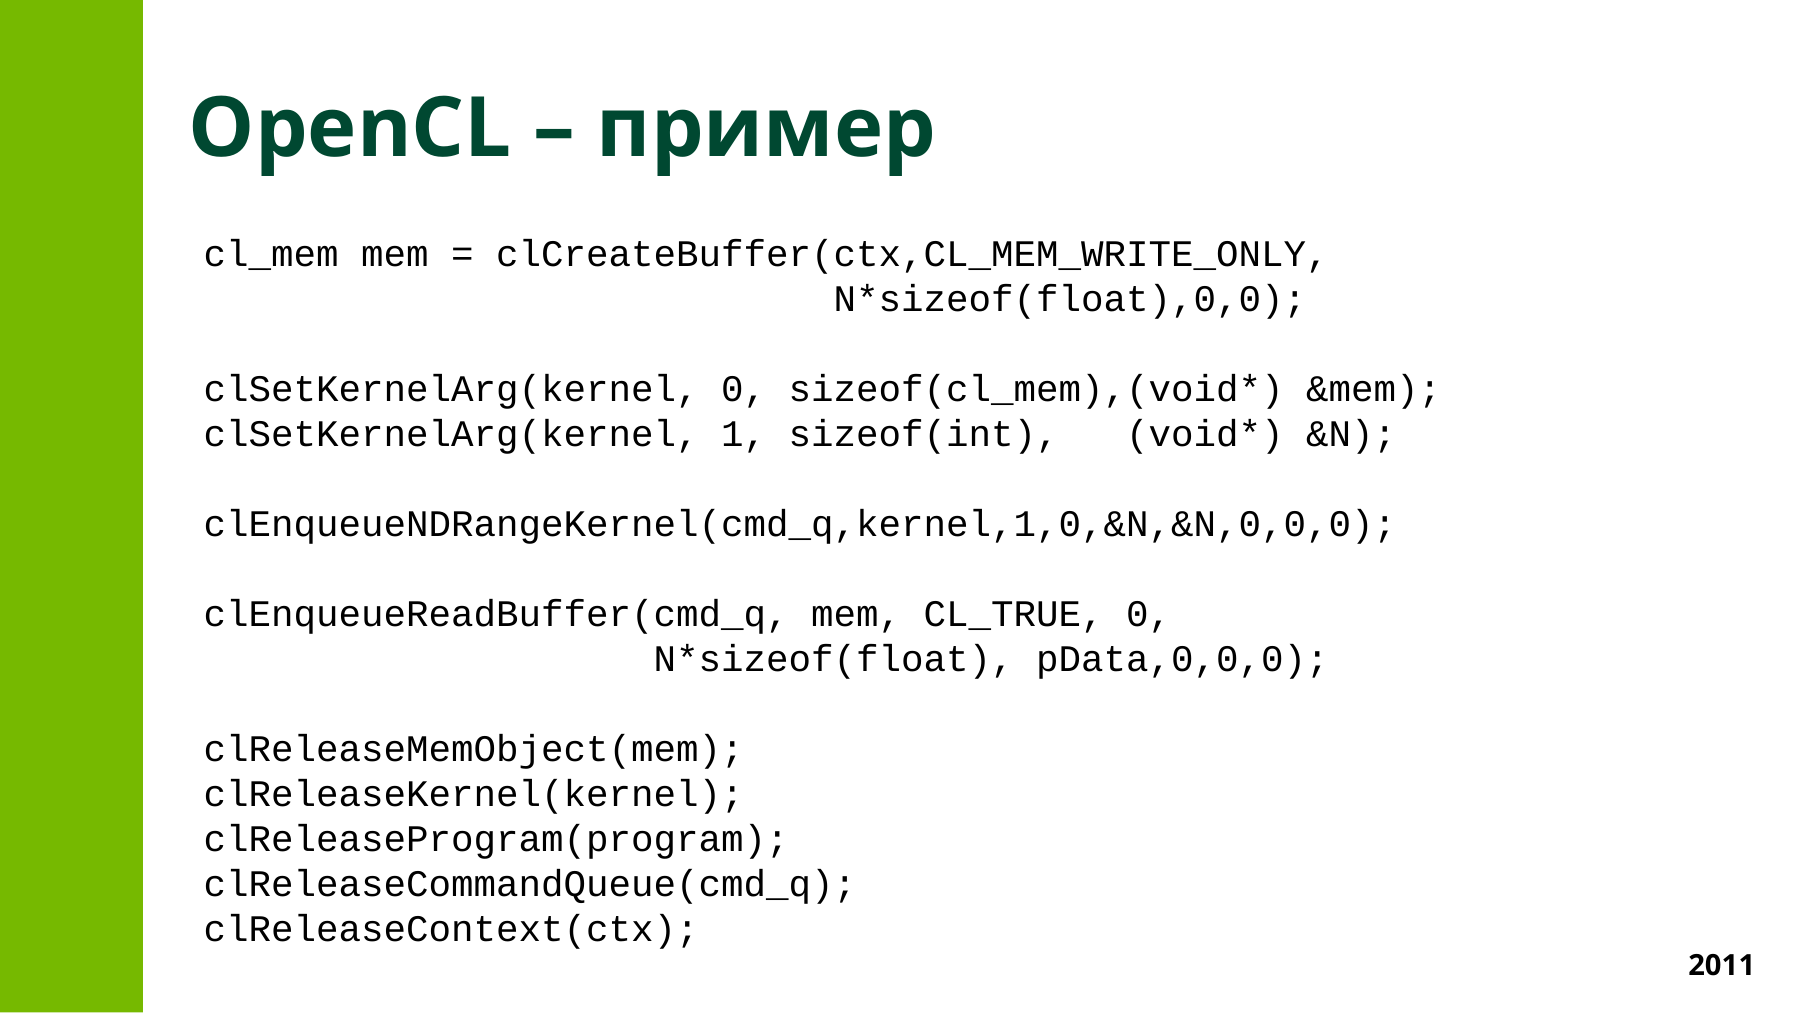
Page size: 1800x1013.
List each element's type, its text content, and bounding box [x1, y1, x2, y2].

title OpenCL – пример [188, 40, 1733, 211]
list cl_mem mem = clCreateBuffer(ctx,CL_MEM_WRITE_ONLY, N*sizeof(float),0,0); clSetKernelArg(kernel, 0, sizeof(cl_mem),(void*) &mem); clSetKernelArg(kernel, 1, sizeof(int), (void*) &N); clEnqueueNDRangeKernel(cmd_q,kernel,1,0,&N,&N,0,0,0); clEnqueueReadBuffer(cmd_q, mem, CL_TRUE, 0, N*sizeof(float), pData,0,0,0); clReleaseMemObject(mem); clReleaseKernel(kernel); clReleaseProgram(program); clReleaseCommandQueue(cmd_q); clReleaseContext(ctx); [188, 221, 1733, 970]
